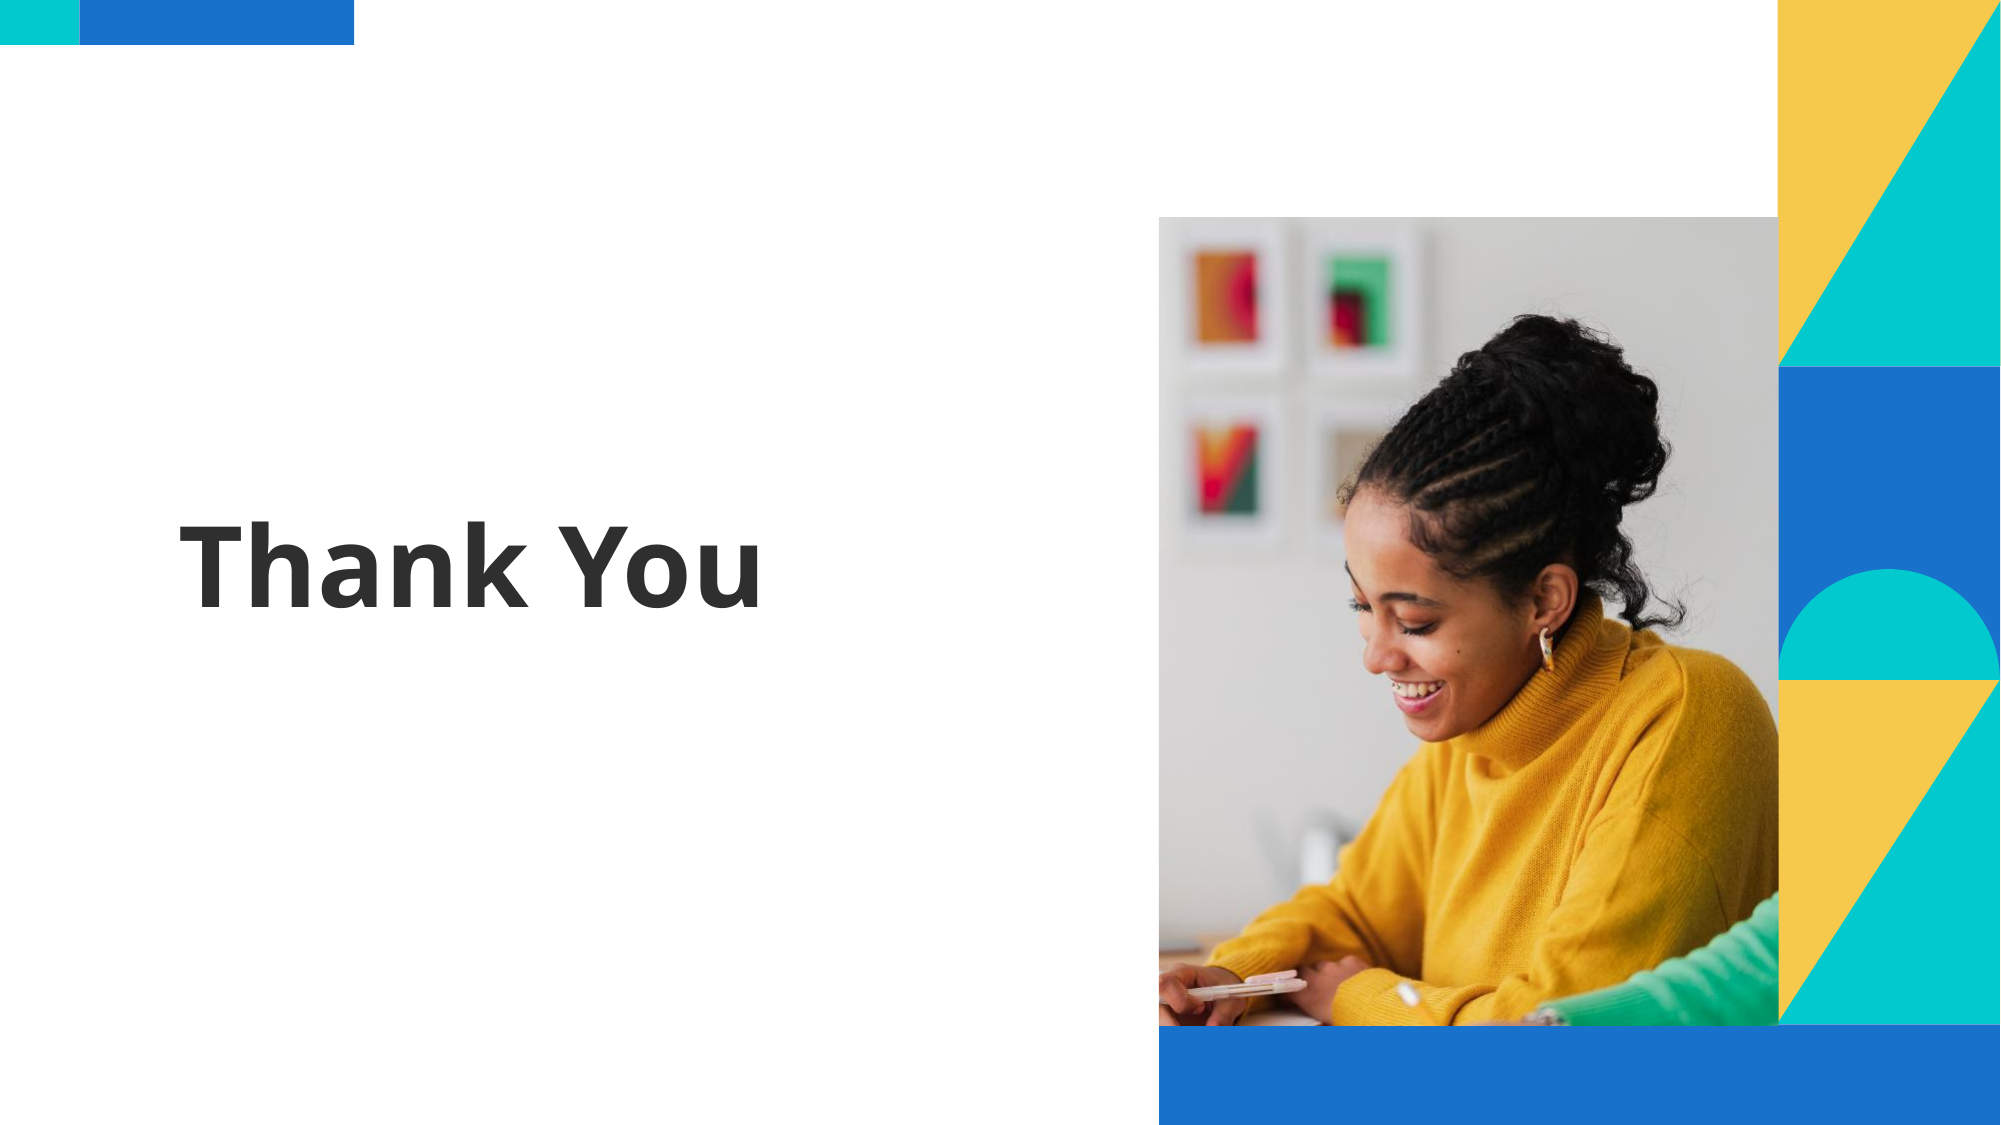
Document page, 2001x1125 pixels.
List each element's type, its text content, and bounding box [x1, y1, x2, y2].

title Thank You [178, 251, 1044, 874]
picture [1158, 217, 1779, 1026]
